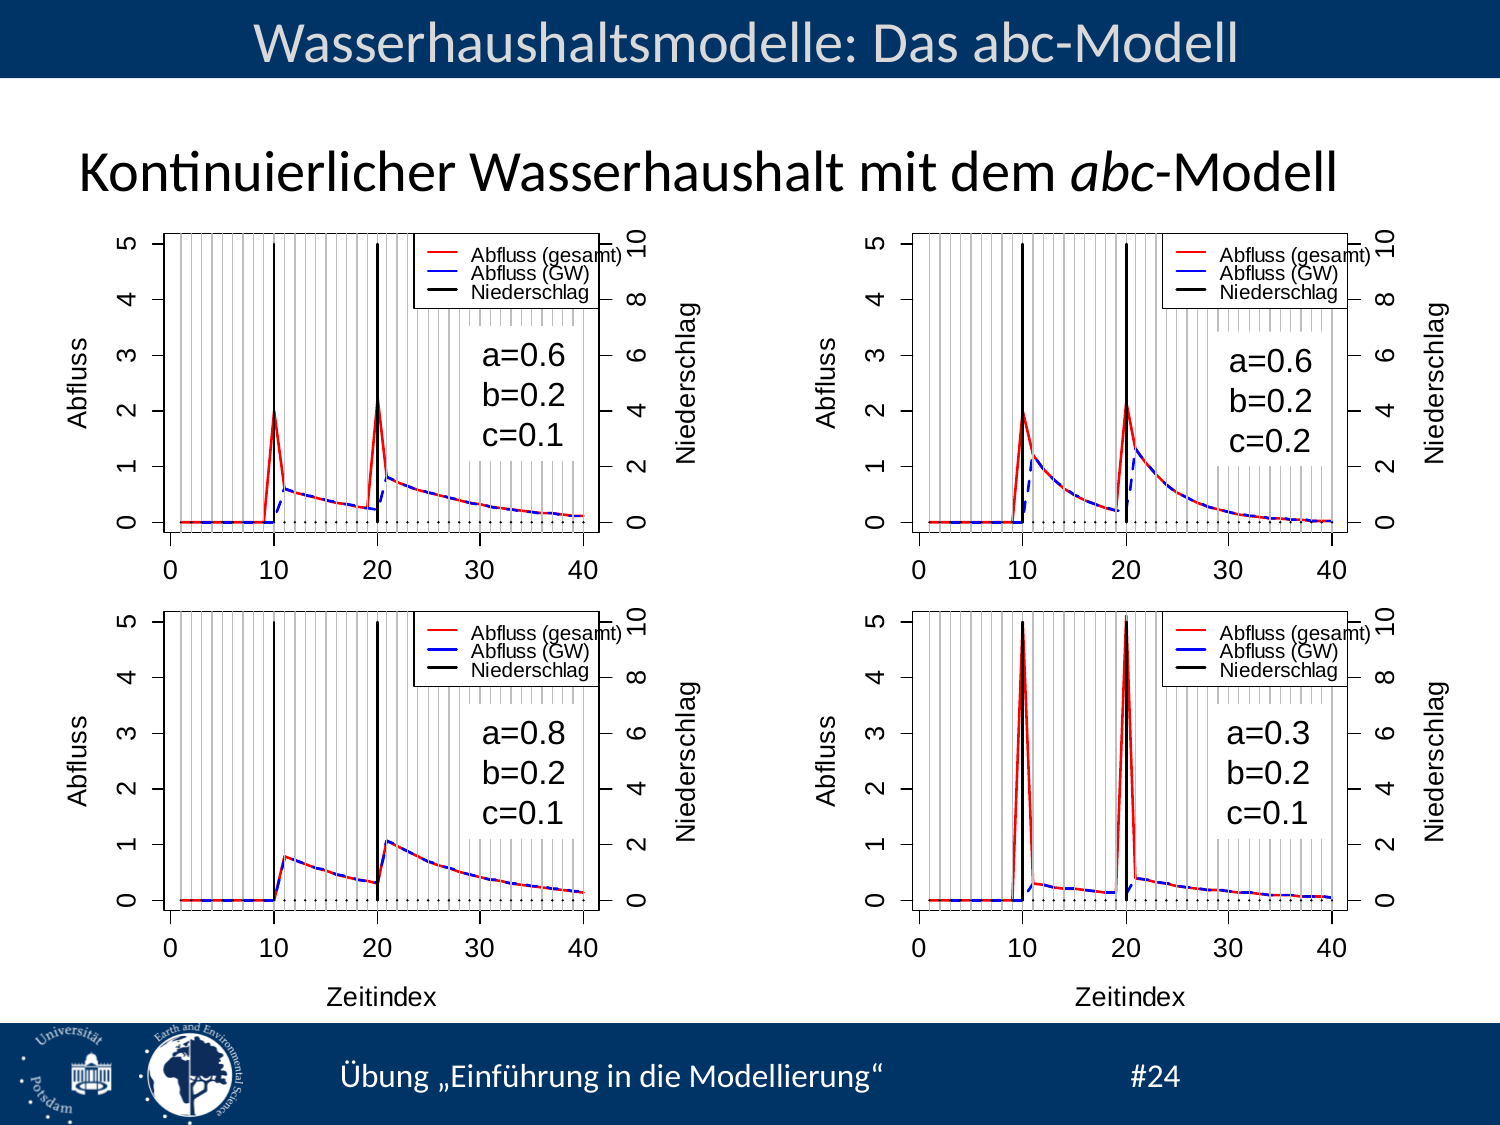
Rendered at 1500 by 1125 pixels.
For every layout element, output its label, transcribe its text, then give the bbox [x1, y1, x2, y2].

picture [789, 184, 1471, 1012]
text_box Kontinuierlicher Wasserhaushalt mit dem abc-Modell [64, 125, 1412, 211]
picture [41, 184, 722, 1012]
text_box a=0.3 b=0.2 c=0.1 [1211, 704, 1326, 839]
text_box a=0.6 b=0.2 c=0.2 [1213, 331, 1328, 467]
text_box Wasserhaushaltsmodelle: Das abc-Modell [0, 0, 1495, 75]
text_box a=0.6 b=0.2 c=0.1 [467, 326, 582, 461]
picture [139, 1023, 243, 1125]
text_box a=0.8 b=0.2 c=0.1 [467, 704, 582, 839]
